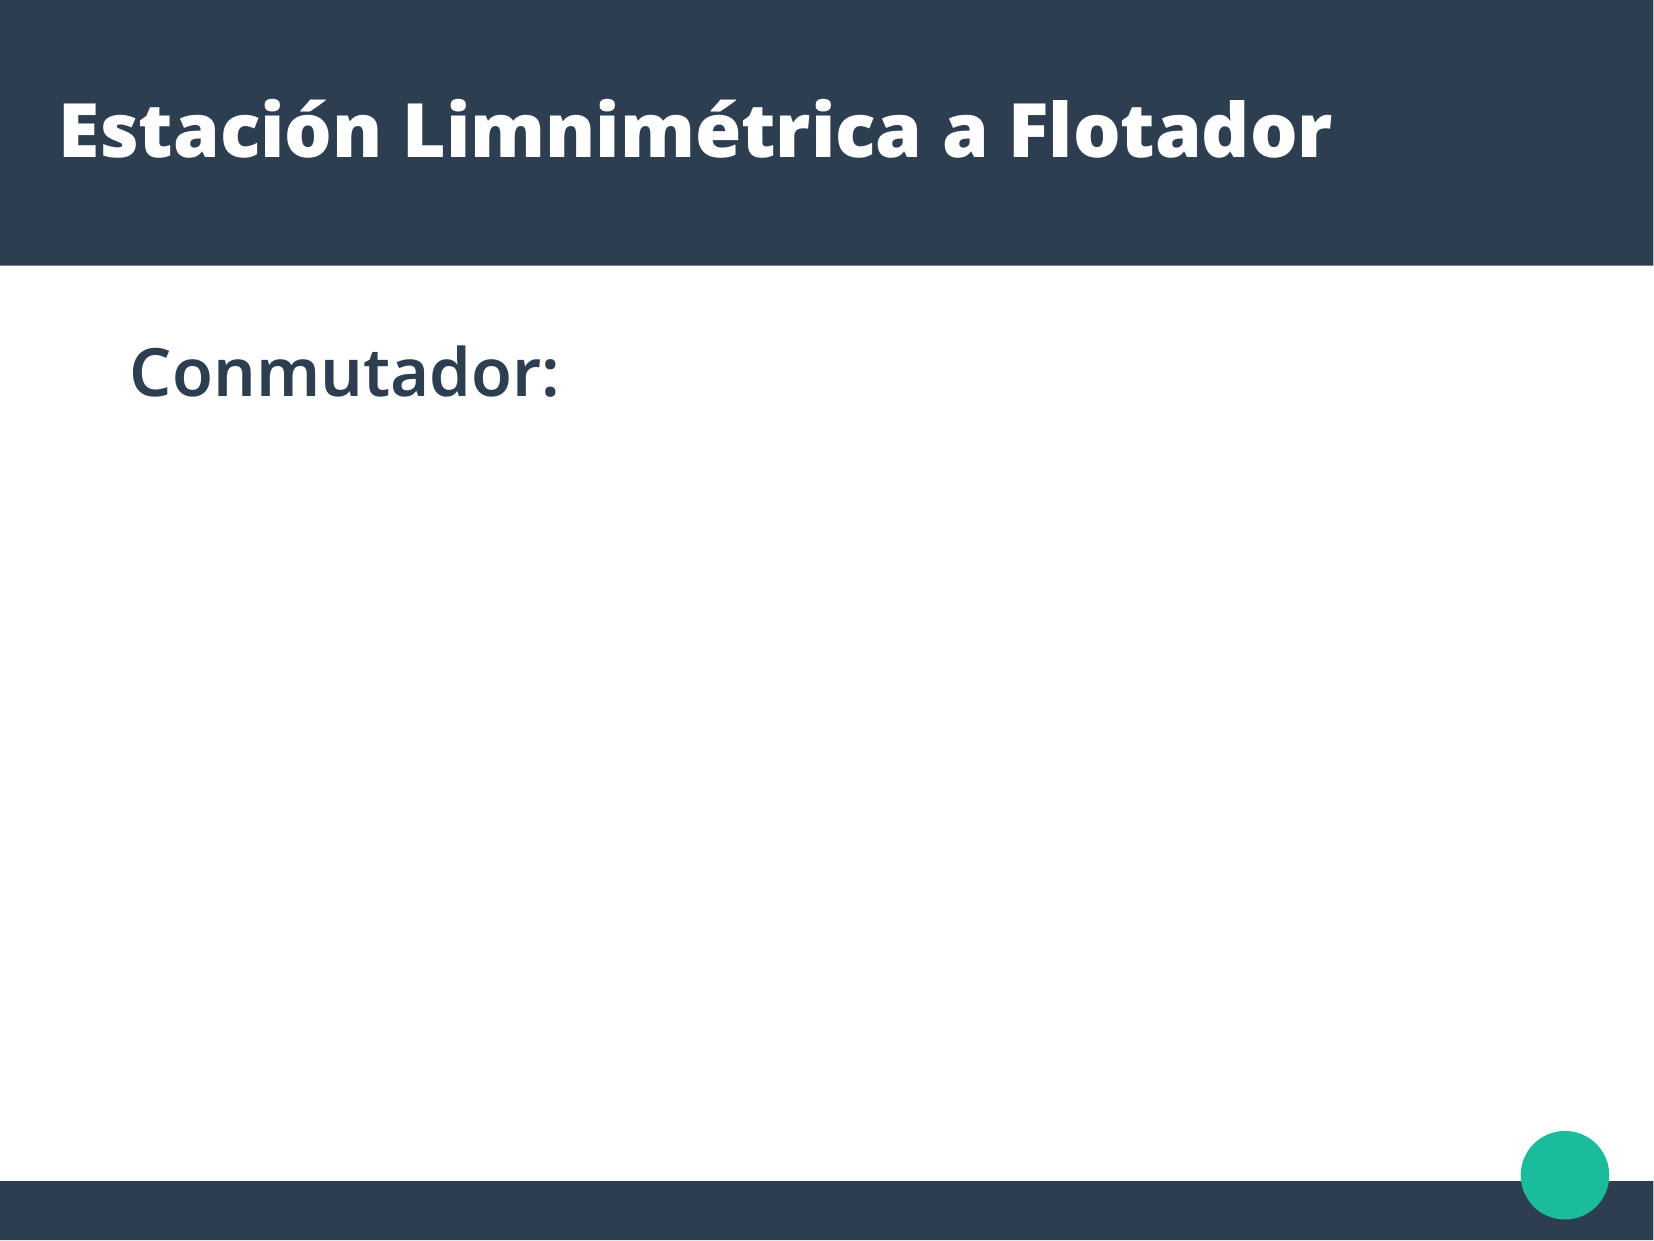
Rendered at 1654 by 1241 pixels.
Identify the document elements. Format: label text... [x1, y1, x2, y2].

title Estación Limnimétrica a Flotador [59, 49, 1595, 207]
list Conmutador: [59, 324, 1595, 1152]
